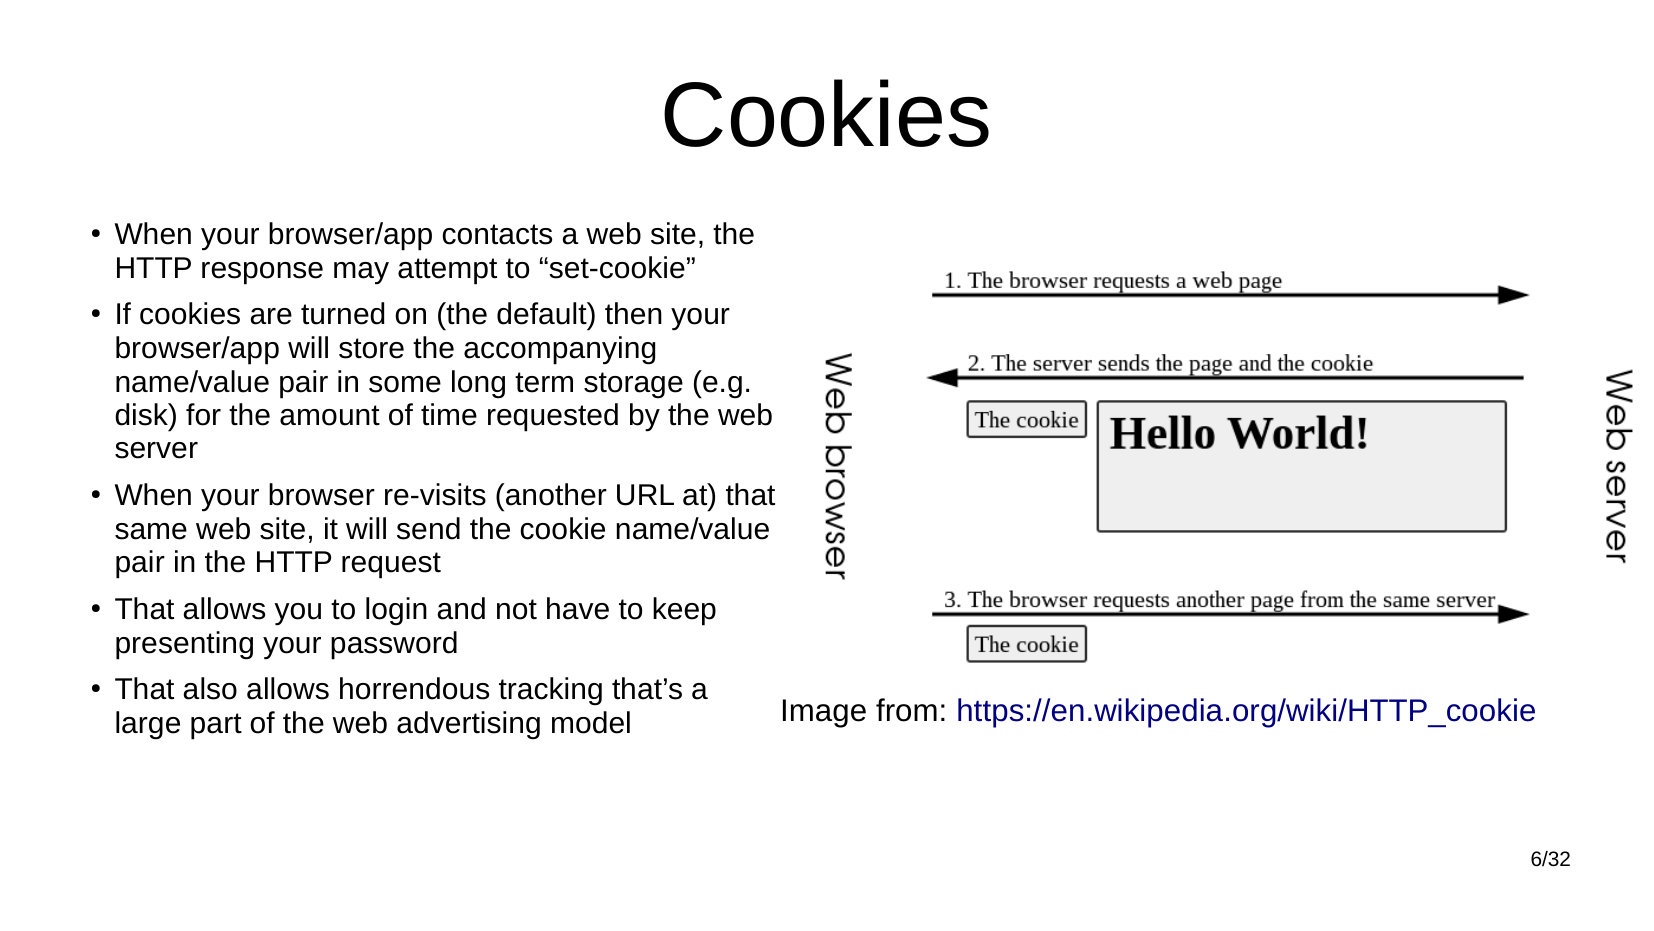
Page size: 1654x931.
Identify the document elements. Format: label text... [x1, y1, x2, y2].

list When your browser/app contacts a web site, the HTTP response may attempt to “set-cookie” If cookies are turned on (the default) then your browser/app will store the accompanying name/value pair in some long term storage (e.g. disk) for the amount of time requested by the web server When your browser re-visits (another URL at) that same web site, it will send the cookie name/value pair in the HTTP request That allows you to login and not have to keep presenting your password That also allows horrendous tracking that’s a large part of the web advertising model [82, 217, 780, 758]
picture [814, 236, 1642, 697]
text_box Image from: https://en.wikipedia.org/wiki/HTTP_cookie [720, 685, 1607, 827]
title Cookies [82, 37, 1571, 193]
